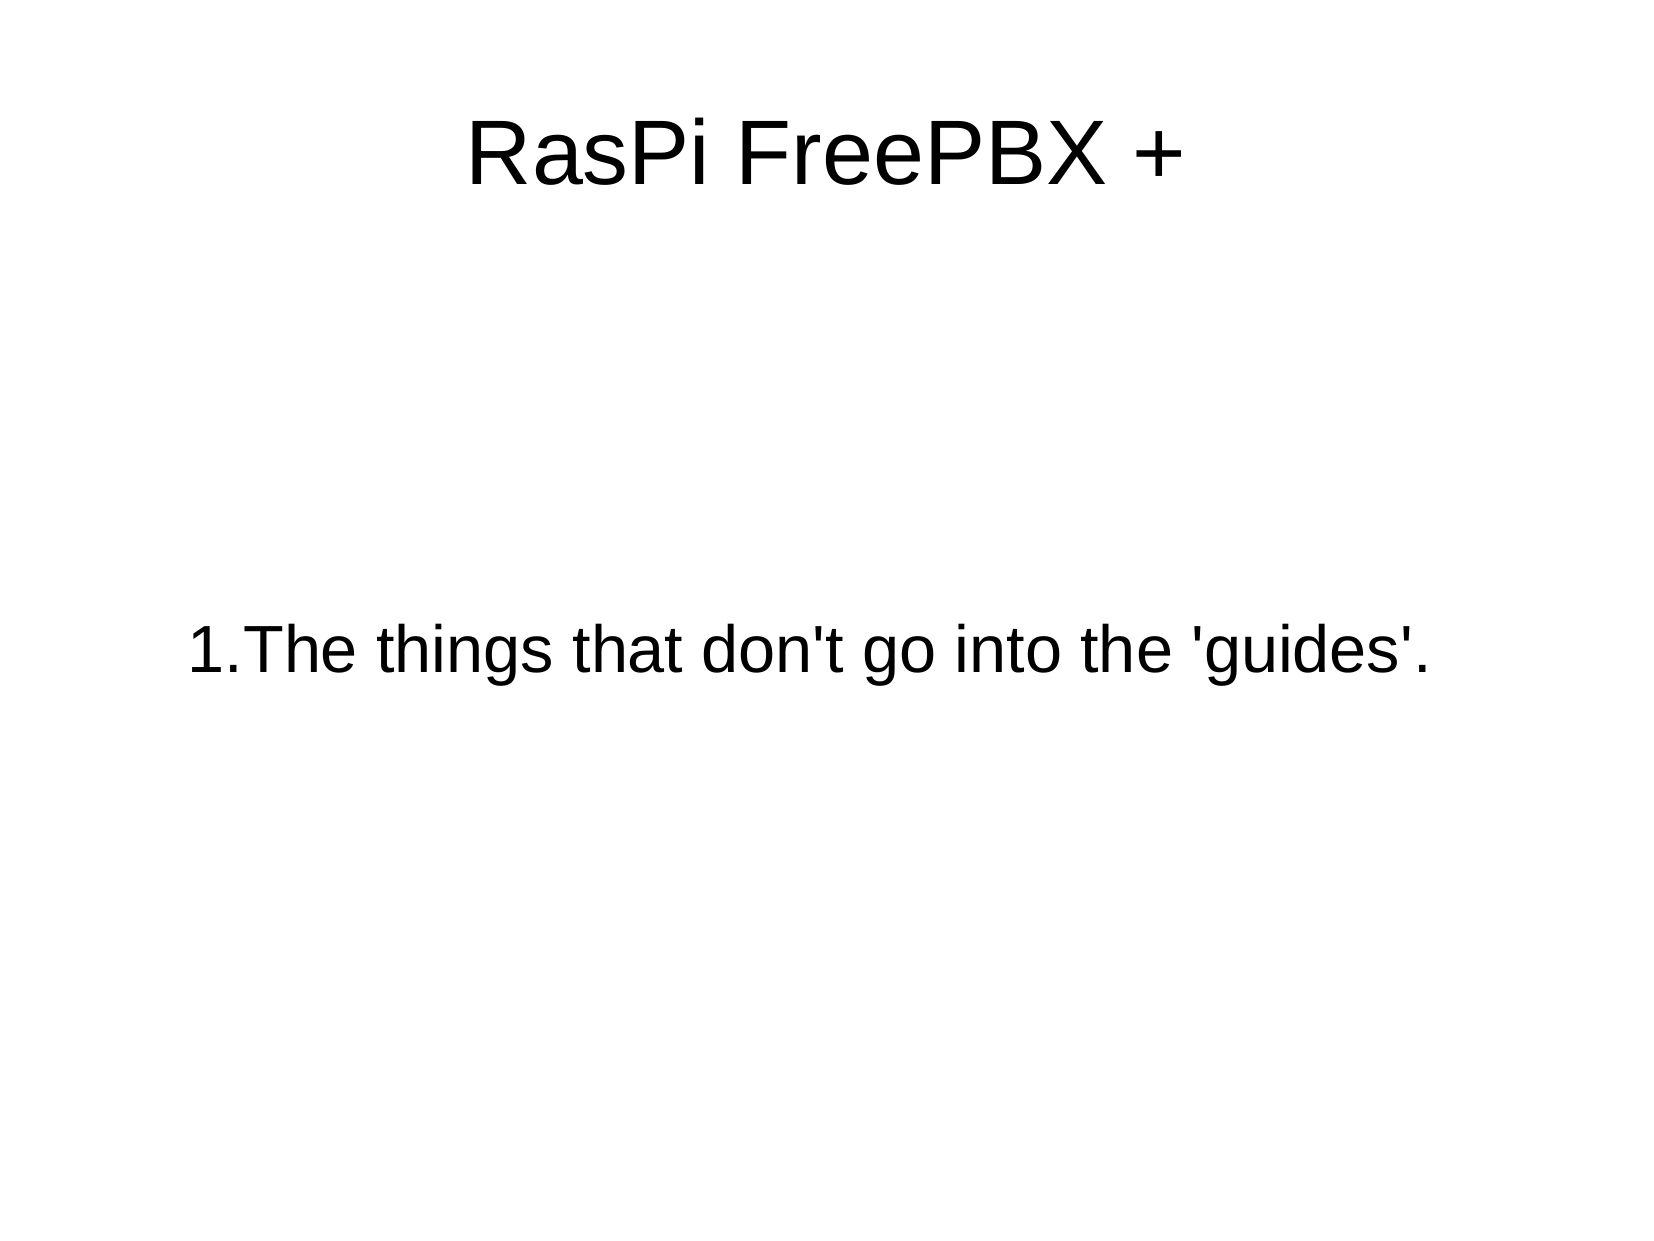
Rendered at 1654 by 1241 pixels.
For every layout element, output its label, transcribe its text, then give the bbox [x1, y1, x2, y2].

title RasPi FreePBX + [82, 49, 1571, 257]
subtitle 1.The things that don't go into the 'guides'. [82, 290, 1538, 1010]
